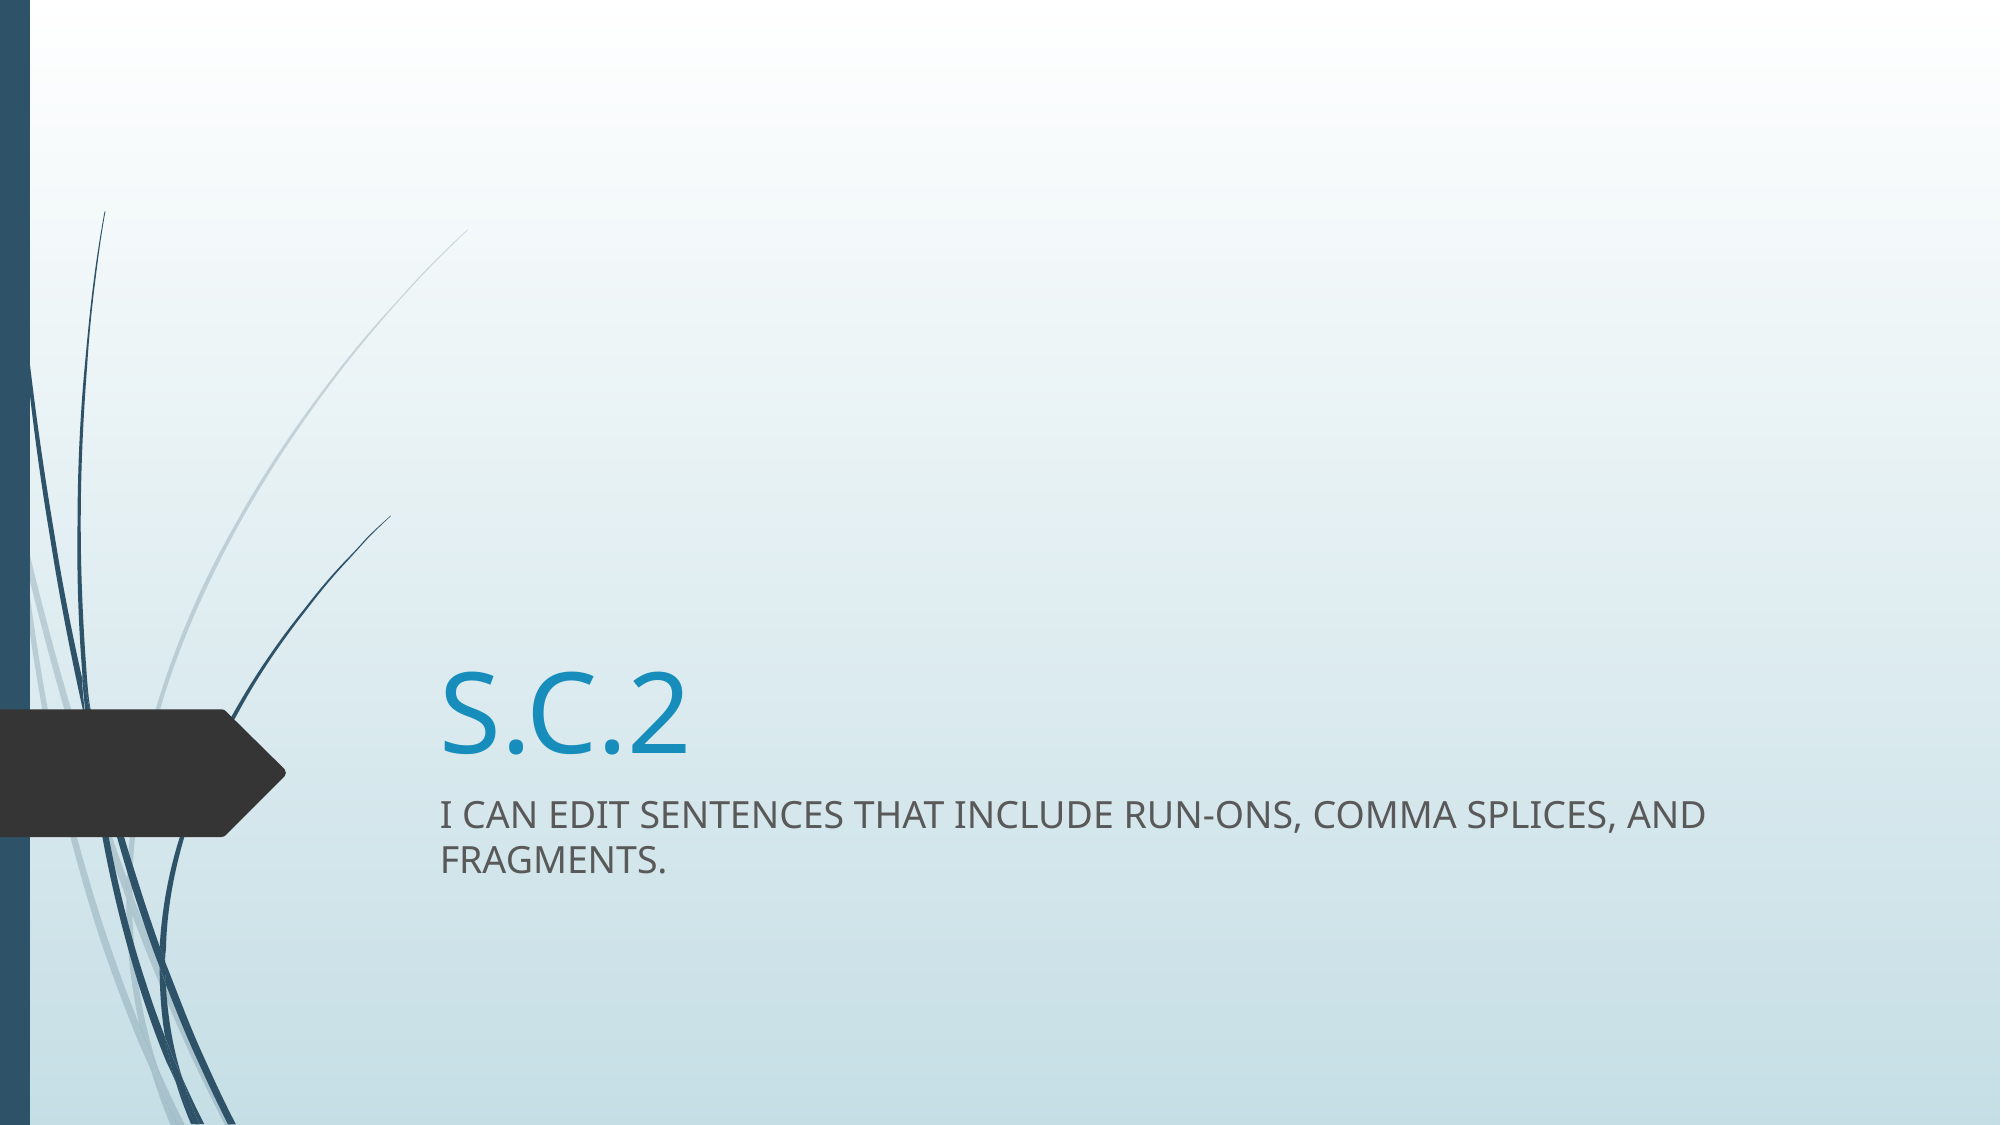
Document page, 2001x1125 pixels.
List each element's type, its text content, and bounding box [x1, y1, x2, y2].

title S.C.2 [424, 412, 1888, 783]
subtitle I CAN EDIT SENTENCES THAT INCLUDE RUN-ONS, COMMA SPLICES, AND FRAGMENTS. [424, 783, 1888, 969]
